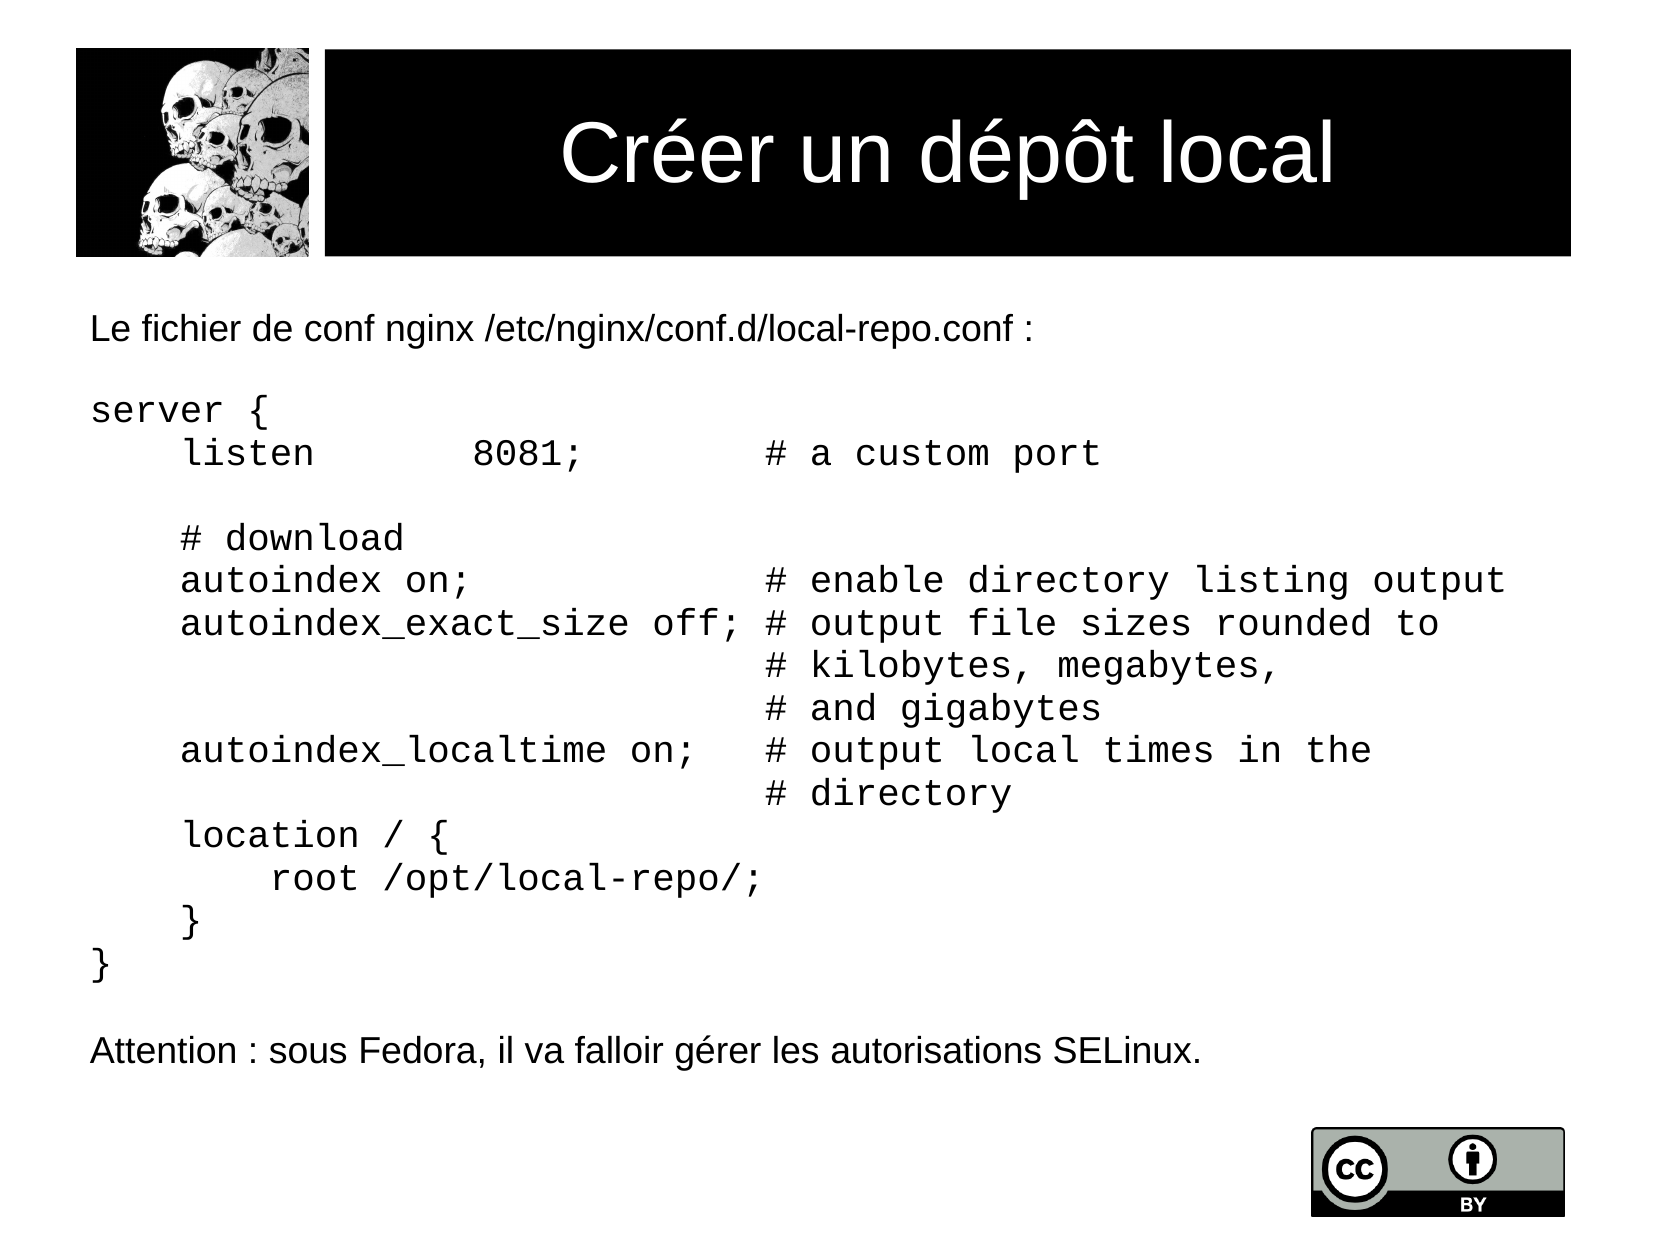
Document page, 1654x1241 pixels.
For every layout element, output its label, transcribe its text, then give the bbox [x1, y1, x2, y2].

picture [76, 48, 309, 257]
text_box Le fichier de conf nginx /etc/nginx/conf.d/local-repo.conf : server { listen 8081; # a custom port # download autoindex on; # enable directory listing output autoindex_exact_size off; # output file sizes rounded to # kilobytes, megabytes, # and gigabytes autoindex_localtime on; # output local times in the # directory location / { root /opt/local-repo/; } } Attention : sous Fedora, il va falloir gérer les autorisations SELinux. [75, 300, 1576, 1079]
picture [1311, 1127, 1565, 1217]
title Créer un dépôt local [324, 49, 1571, 257]
